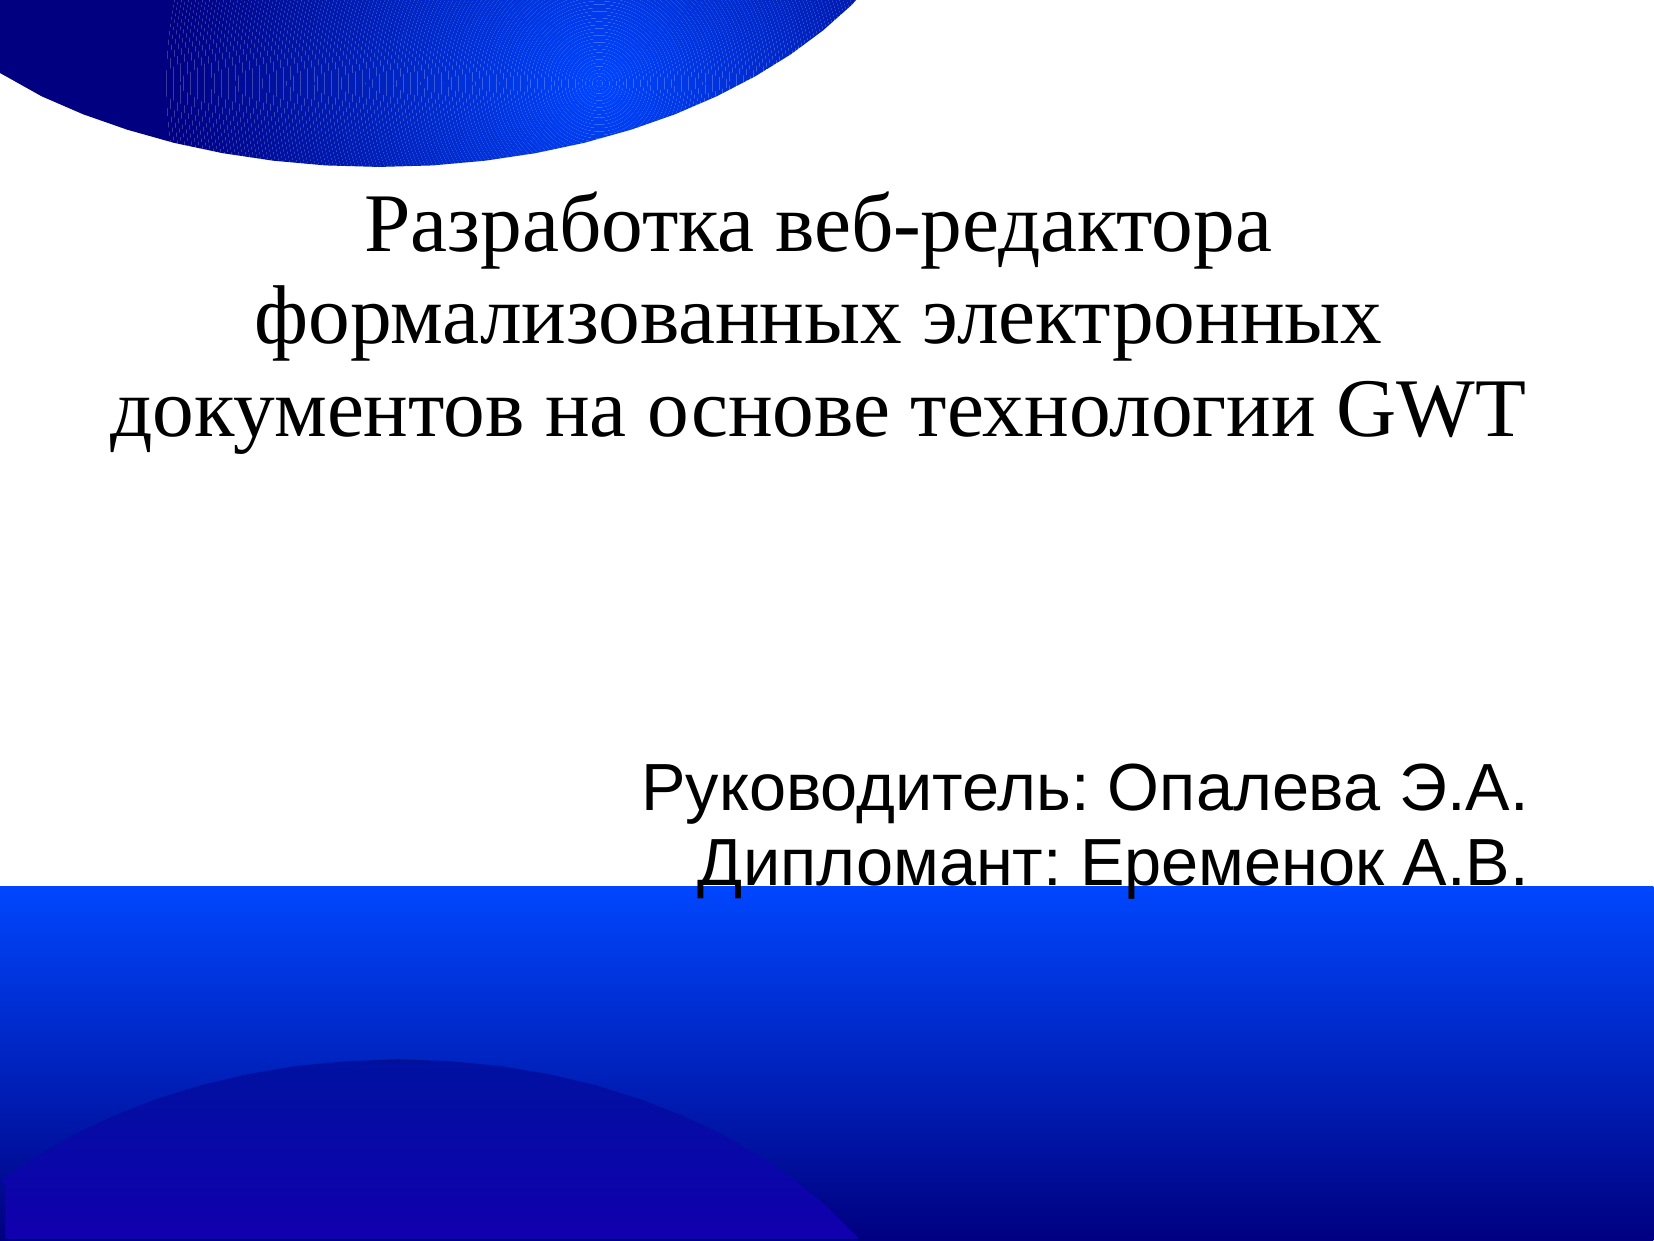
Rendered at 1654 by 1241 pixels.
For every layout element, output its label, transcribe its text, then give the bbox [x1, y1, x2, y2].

subtitle Руководитель: Опалева Э.А. Дипломант: Еременок А.В. [124, 590, 1530, 1060]
title Разработка веб-редактора формализованных электронных документов на основе технологии GWT [88, 177, 1550, 455]
